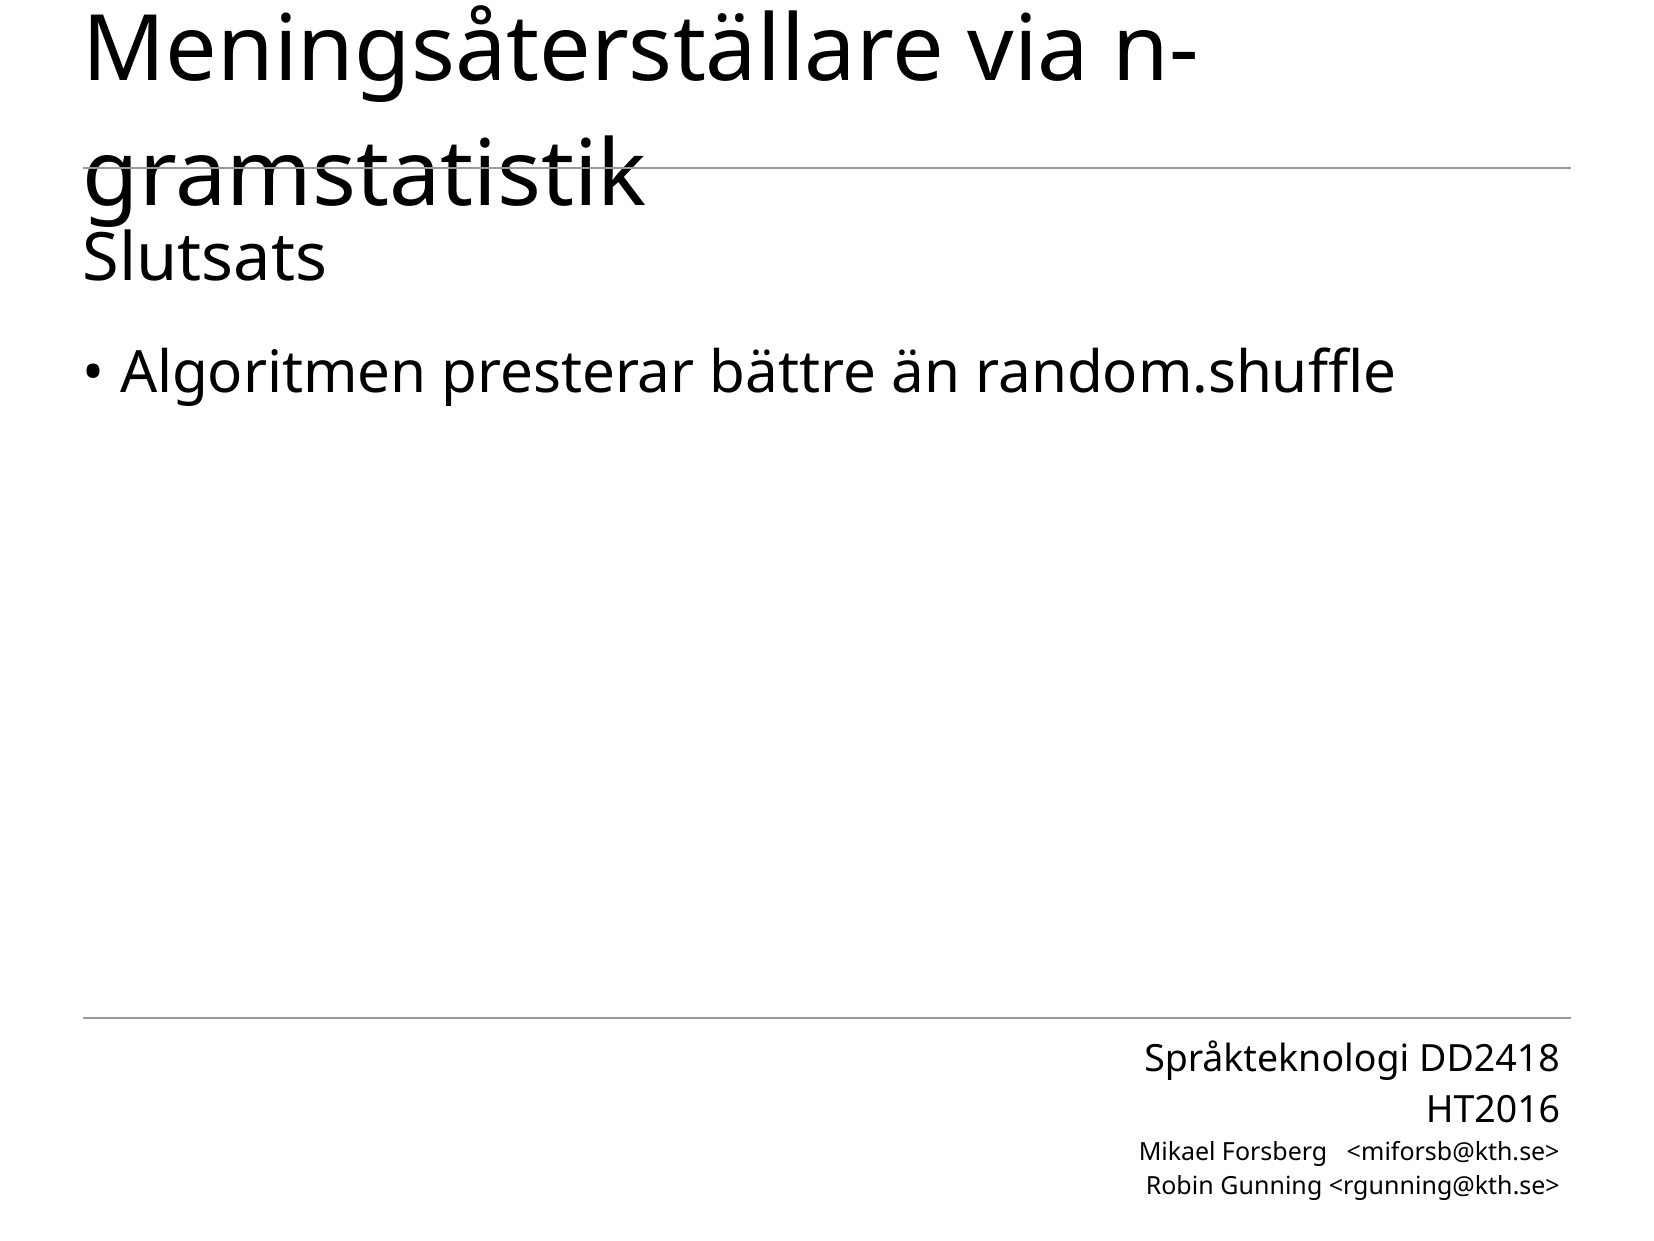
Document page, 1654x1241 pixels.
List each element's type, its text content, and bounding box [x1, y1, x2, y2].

text_box Språkteknologi DD2418 HT2016 Mikael Forsberg <miforsb@kth.se> Robin Gunning <rgunning@kth.se> [1020, 1024, 1576, 1156]
title Slutsats [82, 194, 1571, 316]
title Meningsåterställare via n-gramstatistik [82, 46, 1571, 167]
text_box • Algoritmen presterar bättre än random.shuffle [82, 330, 1571, 1010]
